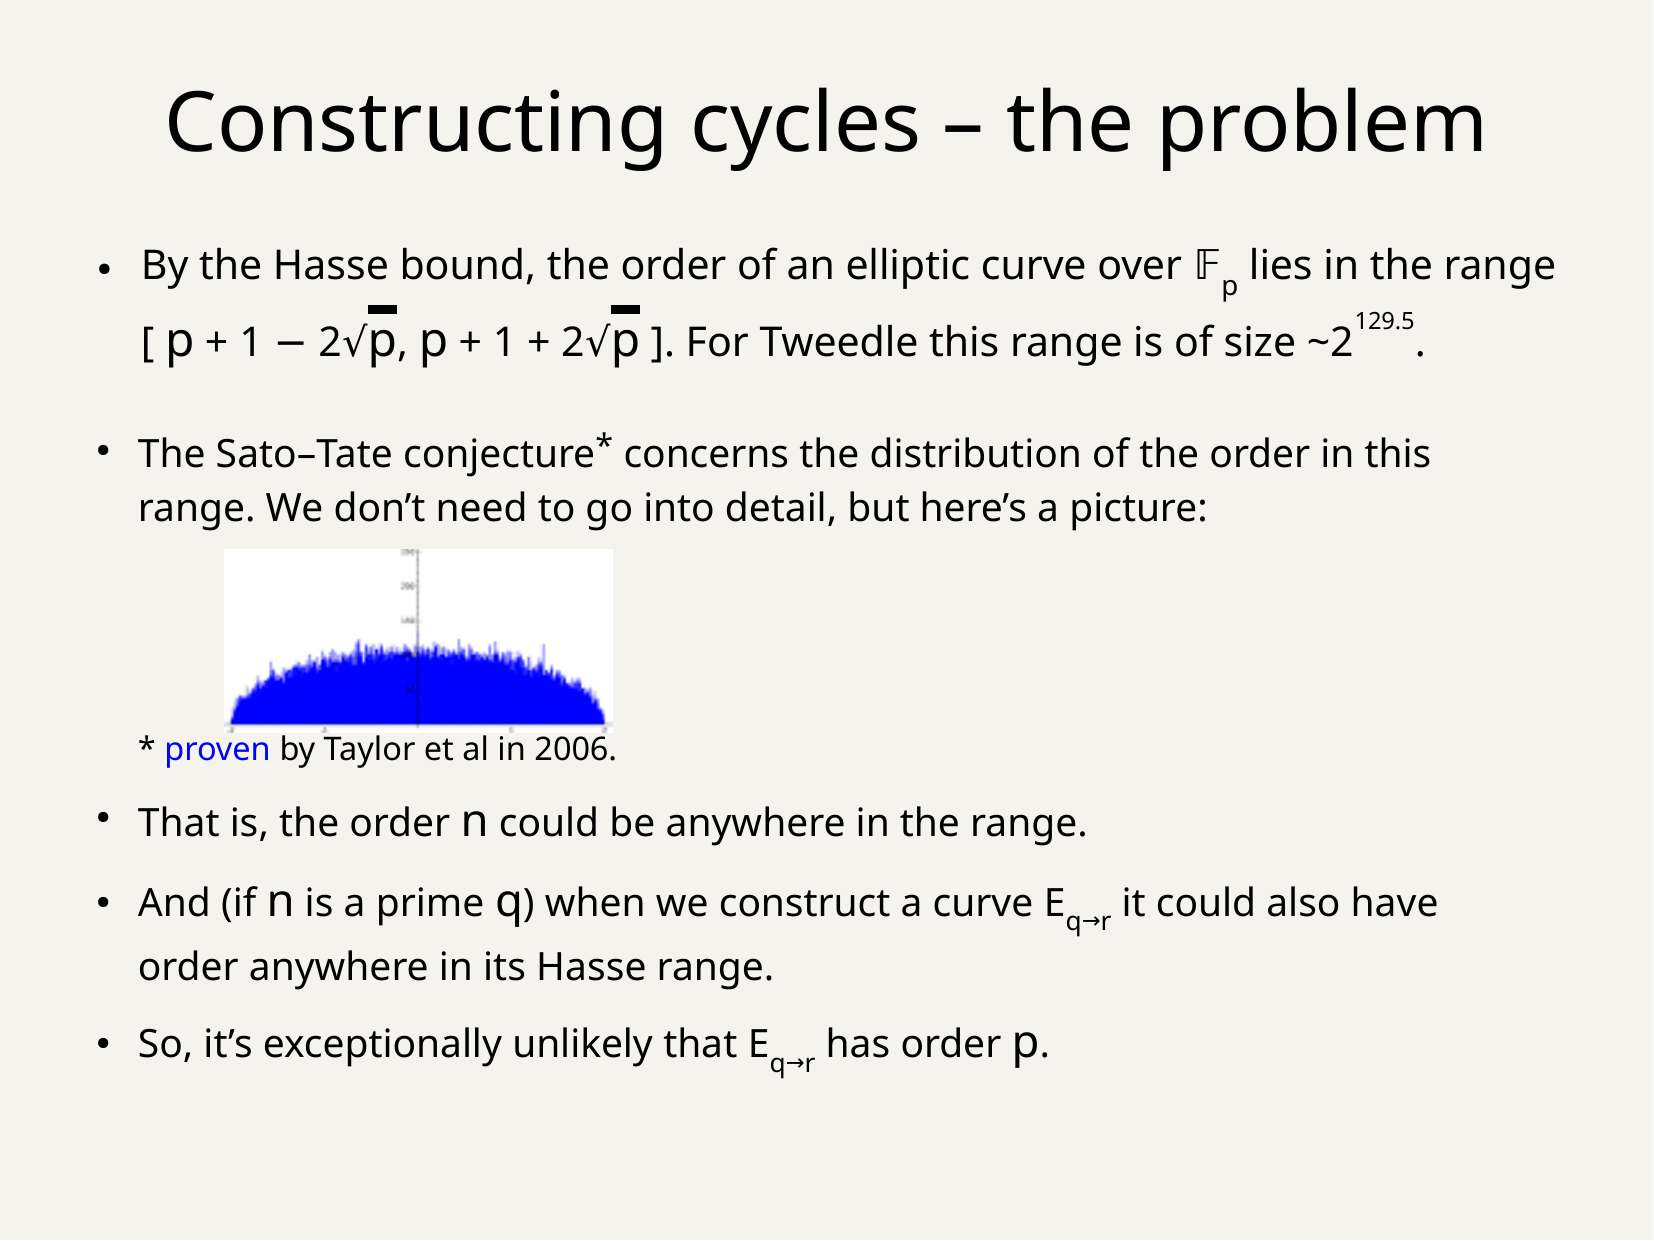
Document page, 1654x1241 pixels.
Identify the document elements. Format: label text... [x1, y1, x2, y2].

list By the Hasse bound, the order of an elliptic curve over 𝔽p lies in the range [ p + 1 − 2√p, p + 1 + 2√p ]. For Tweedle this range is of size ~2129.5. [82, 236, 1560, 402]
picture [224, 549, 613, 733]
list The Sato–Tate conjecture* concerns the distribution of the order in this range. We don’t need to go into detail, but here’s a picture: * proven by Taylor et al in 2006. That is, the order n could be anywhere in the range. And (if n is a prime q) when we construct a curve Eq→r it could also have order anywhere in its Hasse range. So, it’s exceptionally unlikely that Eq→r has order p. [82, 422, 1548, 1087]
title Constructing cycles – the problem [82, 49, 1571, 189]
